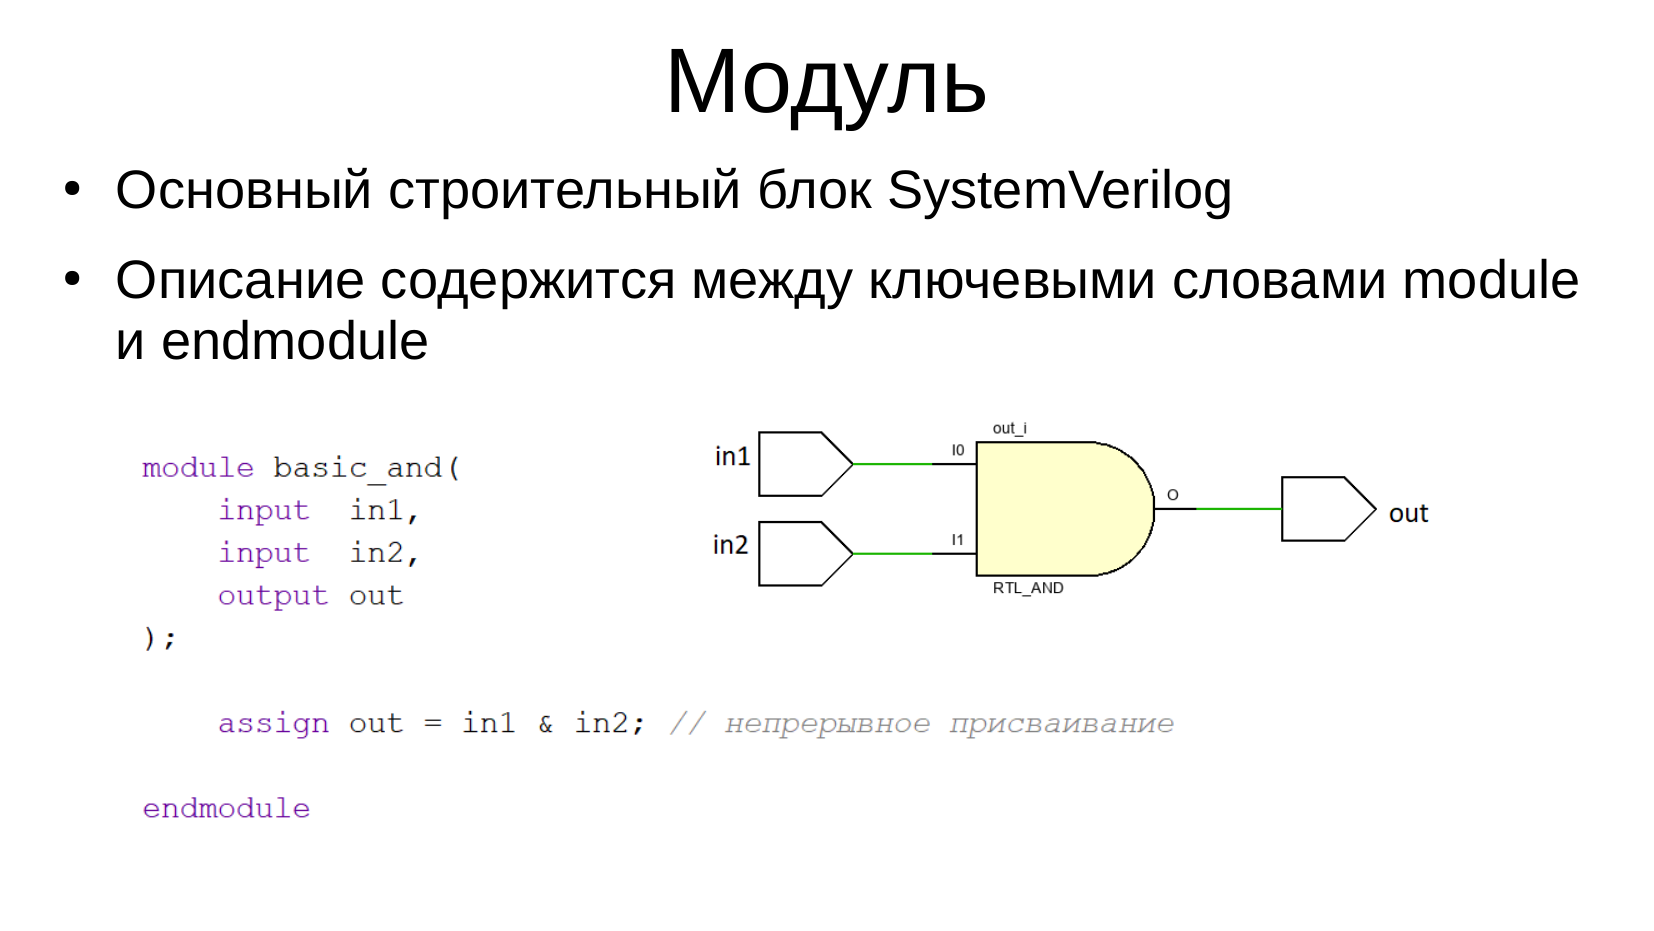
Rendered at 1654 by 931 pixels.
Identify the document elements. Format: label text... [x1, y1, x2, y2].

title Модуль [82, 3, 1571, 159]
list Основный строительный блок SystemVerilog Описание содержится между ключевыми словами module и endmodule [45, 159, 1591, 391]
picture [135, 404, 1441, 841]
